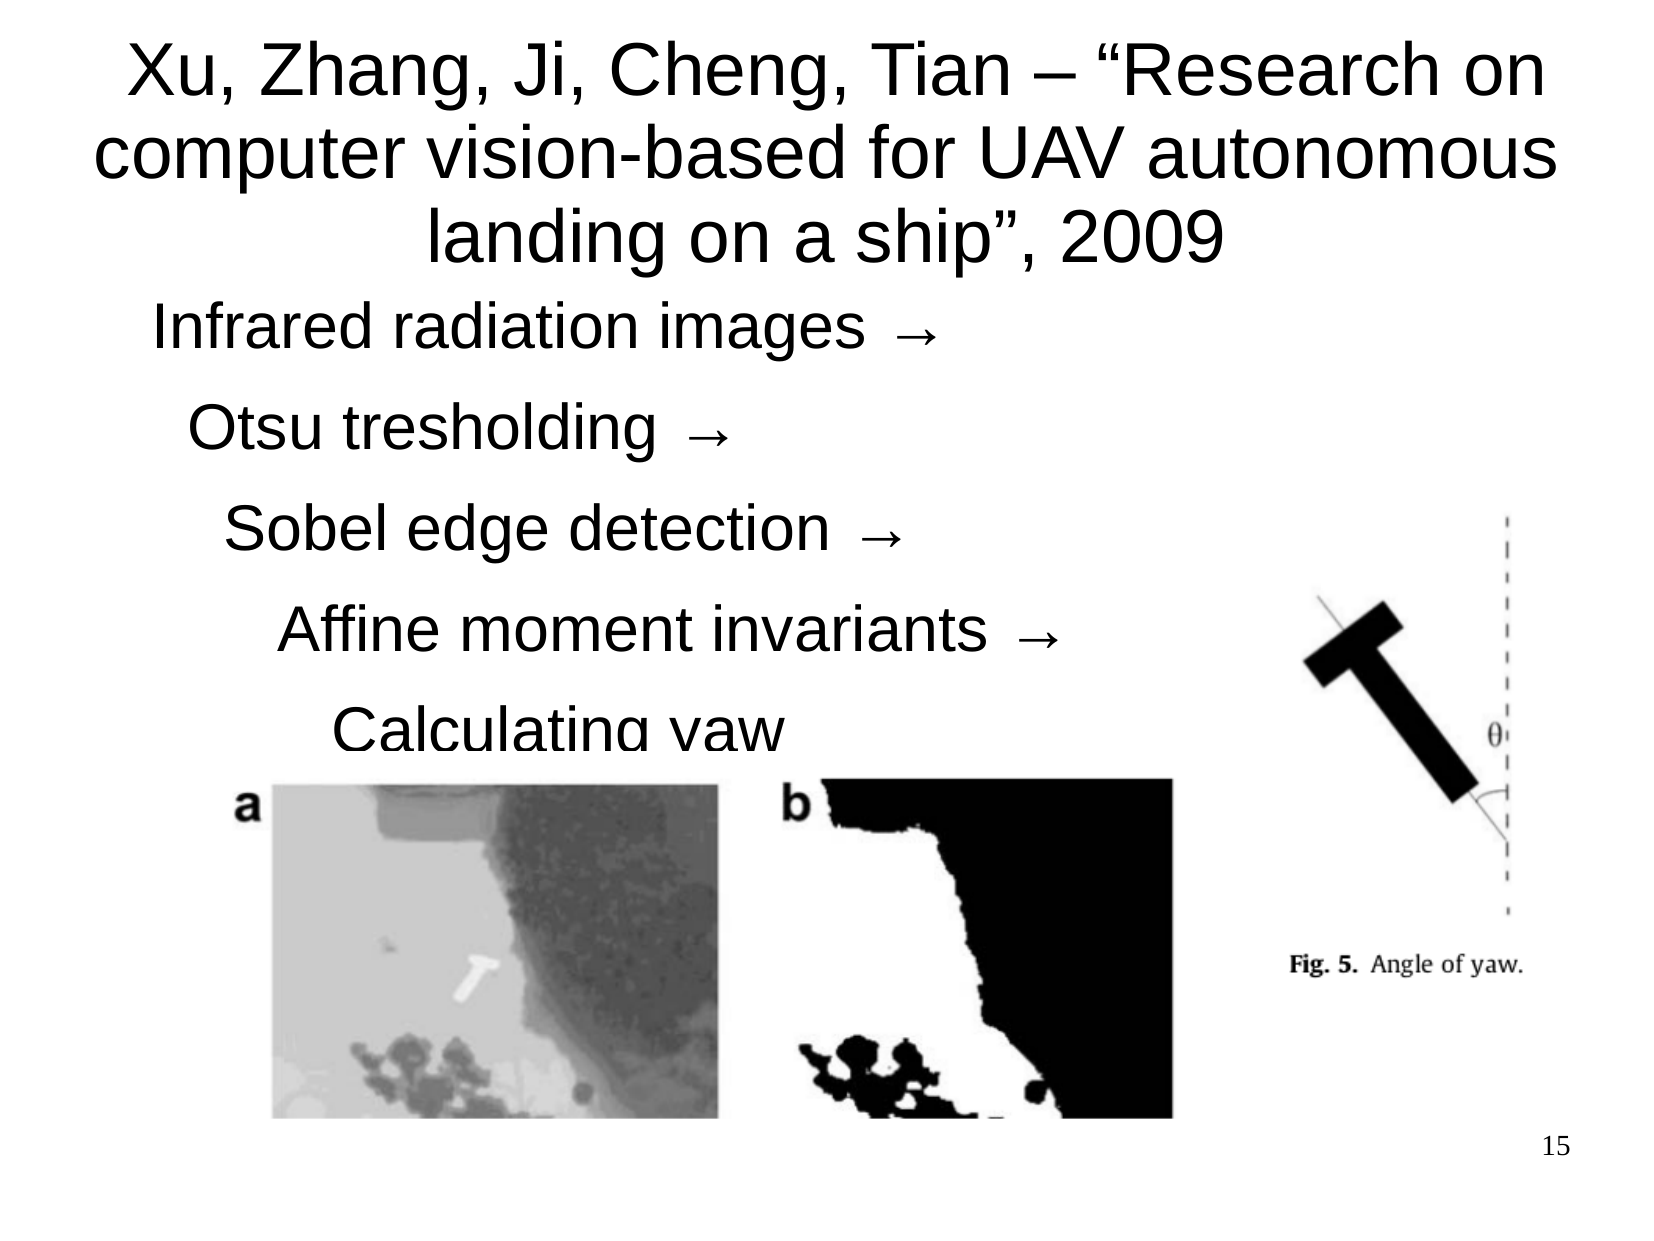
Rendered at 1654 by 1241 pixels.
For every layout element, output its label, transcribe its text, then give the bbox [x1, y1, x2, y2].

picture [225, 751, 1188, 1156]
picture [1260, 500, 1532, 991]
list Infrared radiation images → Otsu tresholding → Sobel edge detection → Affine moment invariants → Calculating yaw [82, 290, 1538, 767]
title Xu, Zhang, Ji, Cheng, Tian – “Research on computer vision-based for UAV autonomous landing on a ship”, 2009 [82, 26, 1571, 279]
